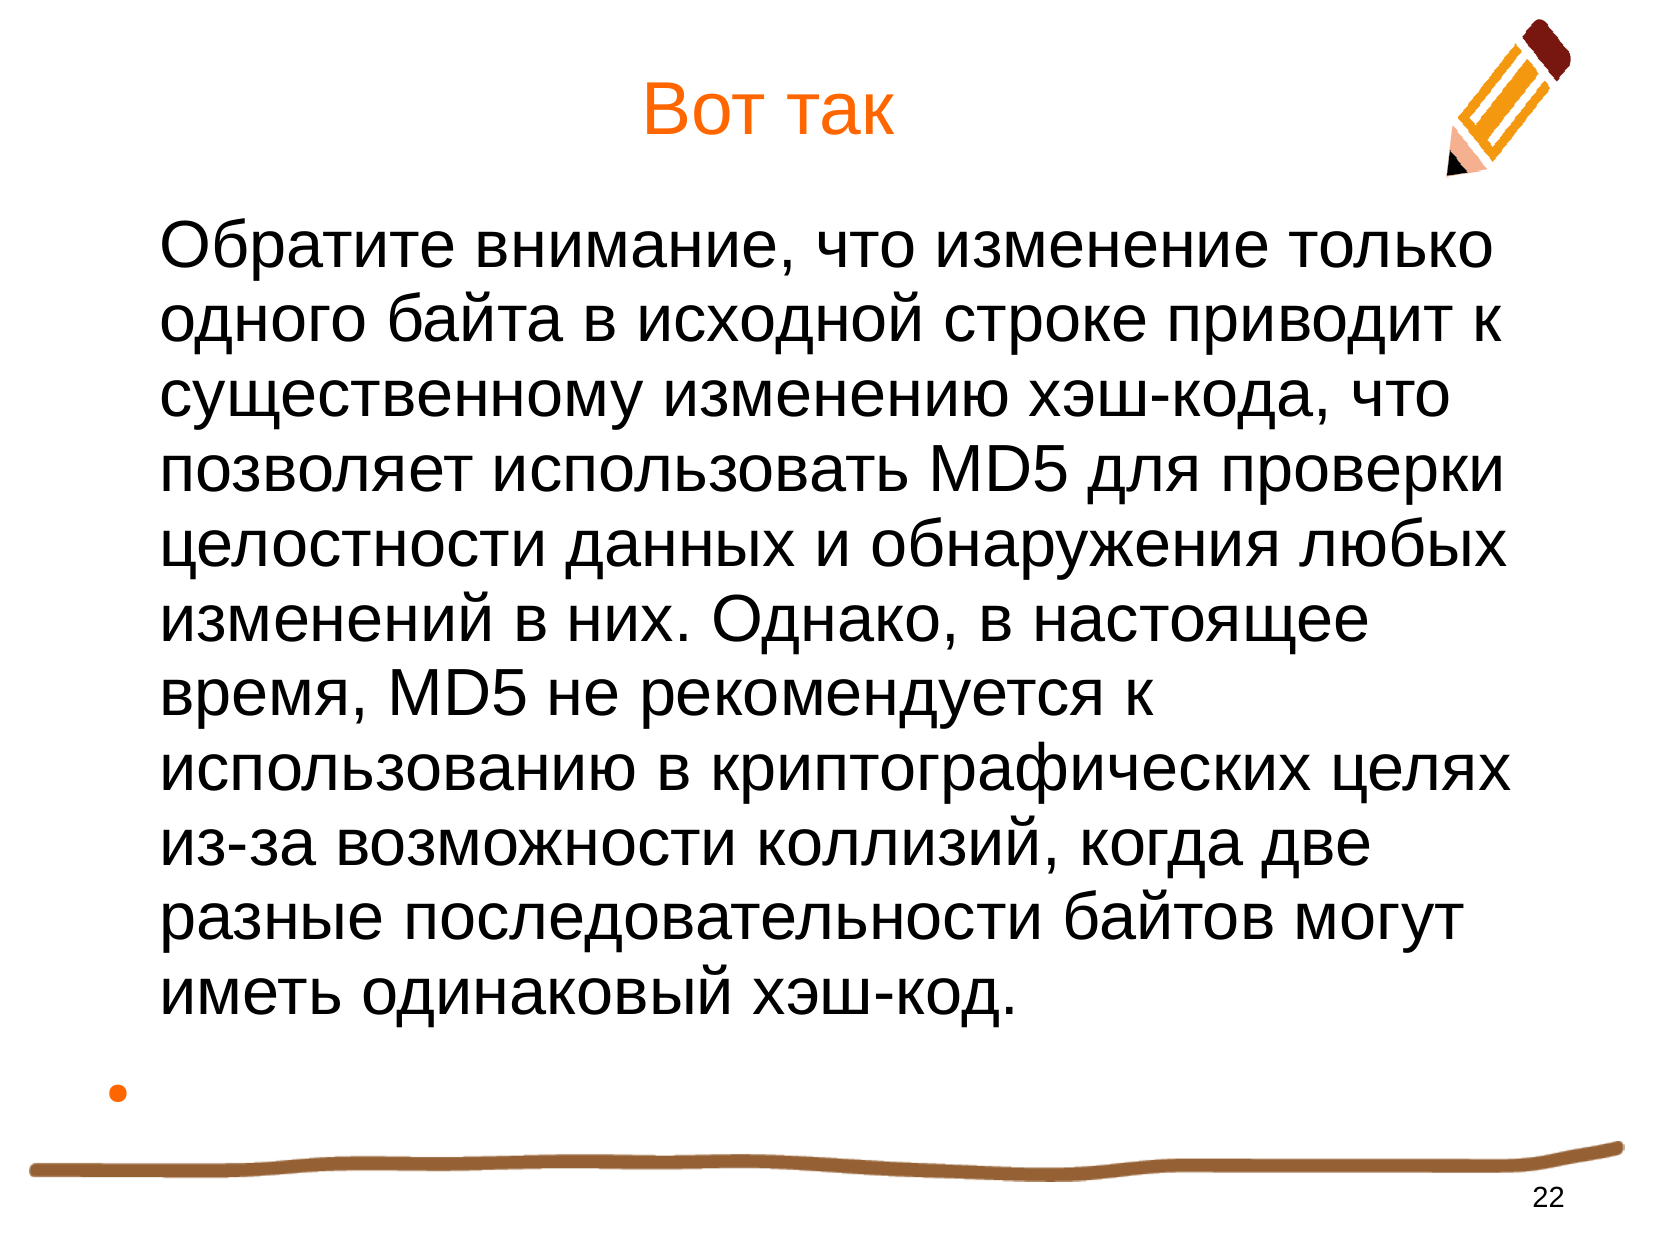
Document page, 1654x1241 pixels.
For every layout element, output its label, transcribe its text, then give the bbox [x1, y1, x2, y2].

picture [1446, 19, 1571, 178]
list Обратите внимание, что изменение только одного байта в исходной строке приводит к существенному изменению хэш-кода, что позволяет использовать MD5 для проверки целостности данных и обнаружения любых изменений в них. Однако, в настоящее время, MD5 не рекомендуется к использованию в криптографических целях из-за возможности коллизий, когда две разные последовательности байтов могут иметь одинаковый хэш-код. [88, 206, 1536, 1073]
title Вот так [88, 39, 1447, 178]
picture [29, 1141, 1625, 1182]
